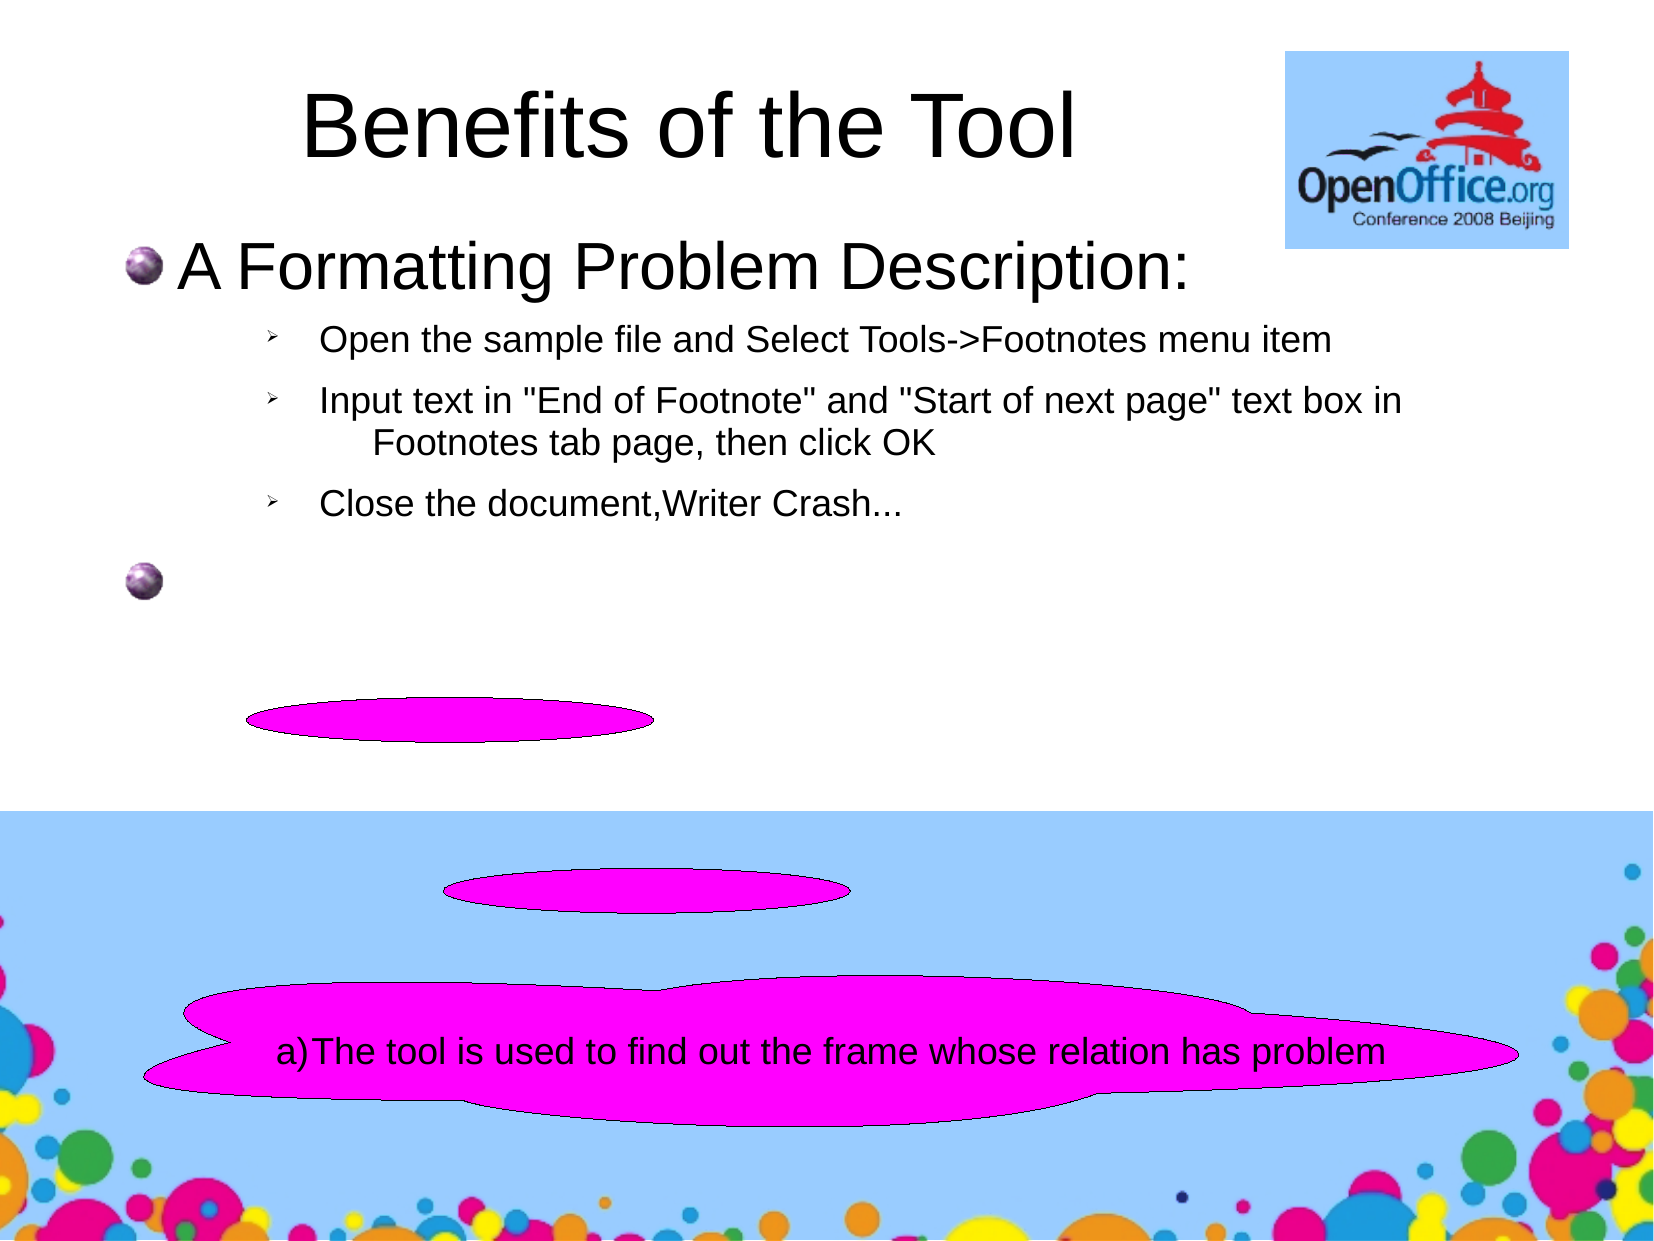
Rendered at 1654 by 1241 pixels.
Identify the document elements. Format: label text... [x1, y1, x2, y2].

picture [0, 810, 1654, 1241]
list A Formatting Problem Description: Open the sample file and Select Tools->Footnotes menu item Input text in "End of Footnote" and "Start of next page" text box in Footnotes tab page, then click OK Close the document,Writer Crash... [88, 228, 1577, 1109]
title Benefits of the Tool [38, 43, 1341, 208]
picture [1285, 51, 1569, 228]
text_box The tool is used to find out the frame whose relation has problem [443, 868, 851, 914]
text_box The tool is used to find out the frame whose relation has problem [143, 975, 1519, 1127]
text_box The tool is used to find out the frame whose relation has problem [246, 697, 654, 743]
